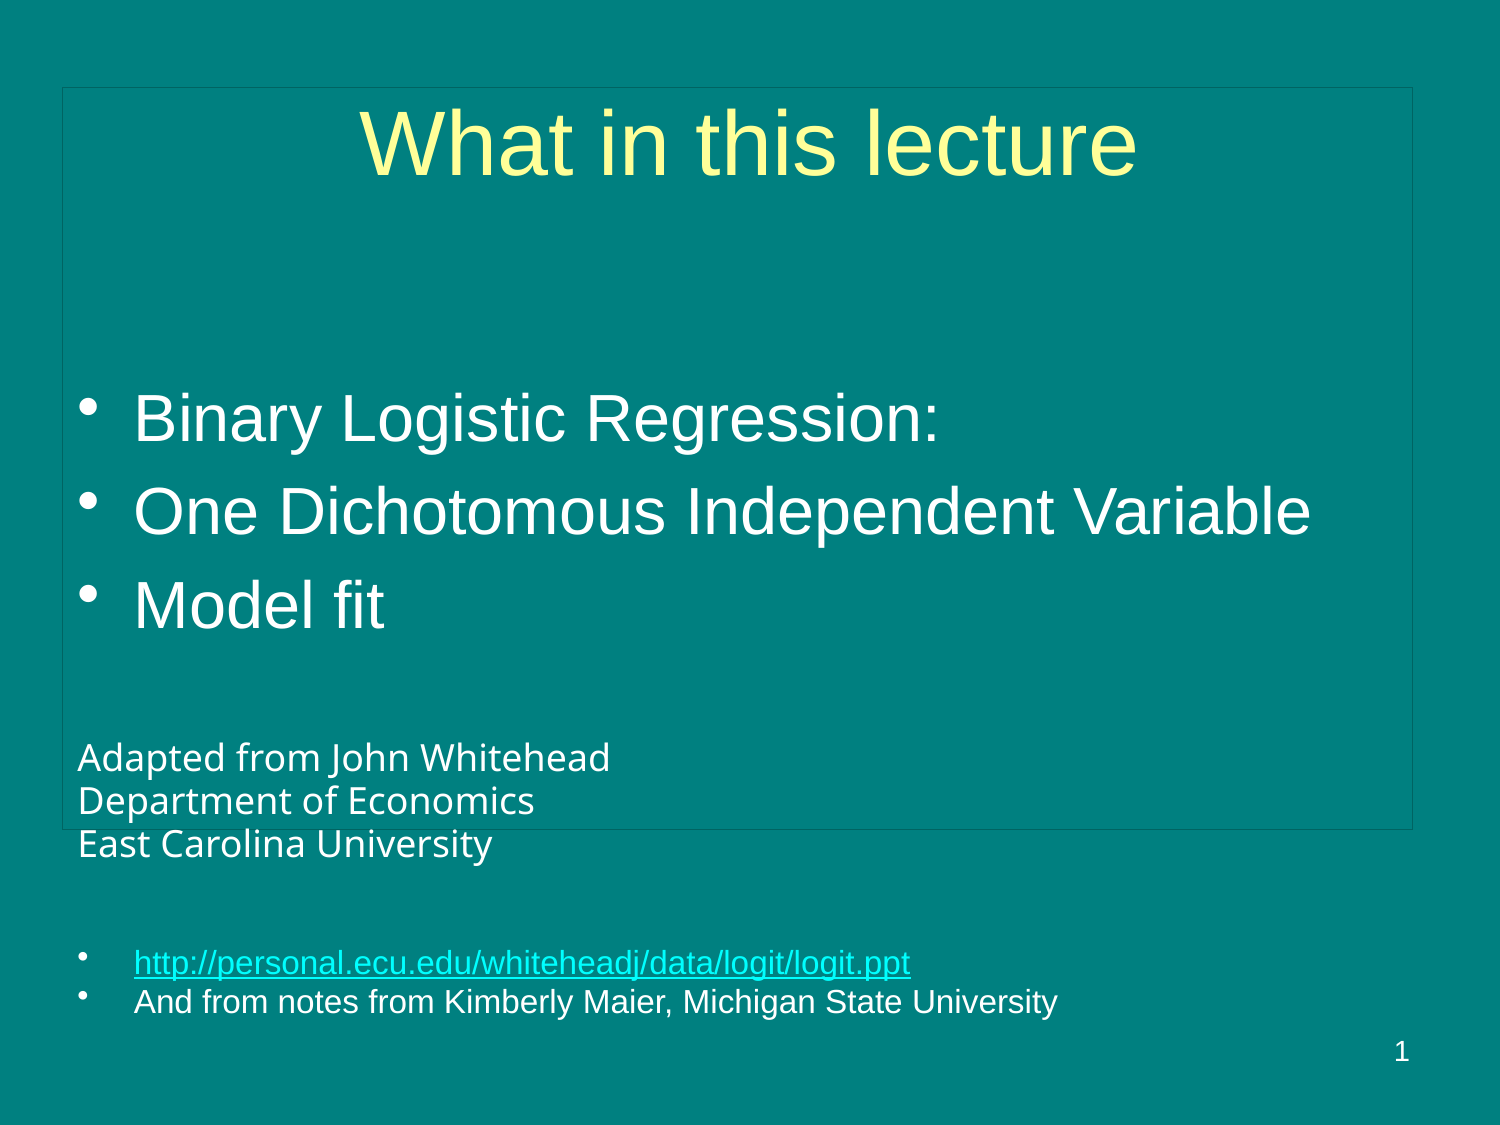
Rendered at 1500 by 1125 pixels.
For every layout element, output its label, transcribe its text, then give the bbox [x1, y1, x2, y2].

title What in this lecture [75, 45, 1425, 233]
list Binary Logistic Regression: One Dichotomous Independent Variable Model fit Adapted from John Whitehead Department of Economics East Carolina University http://personal.ecu.edu/whiteheadj/data/logit/logit.ppt And from notes from Kimberly Maier, Michigan State University [62, 87, 1413, 830]
slide_number <number> [1074, 1024, 1425, 1103]
